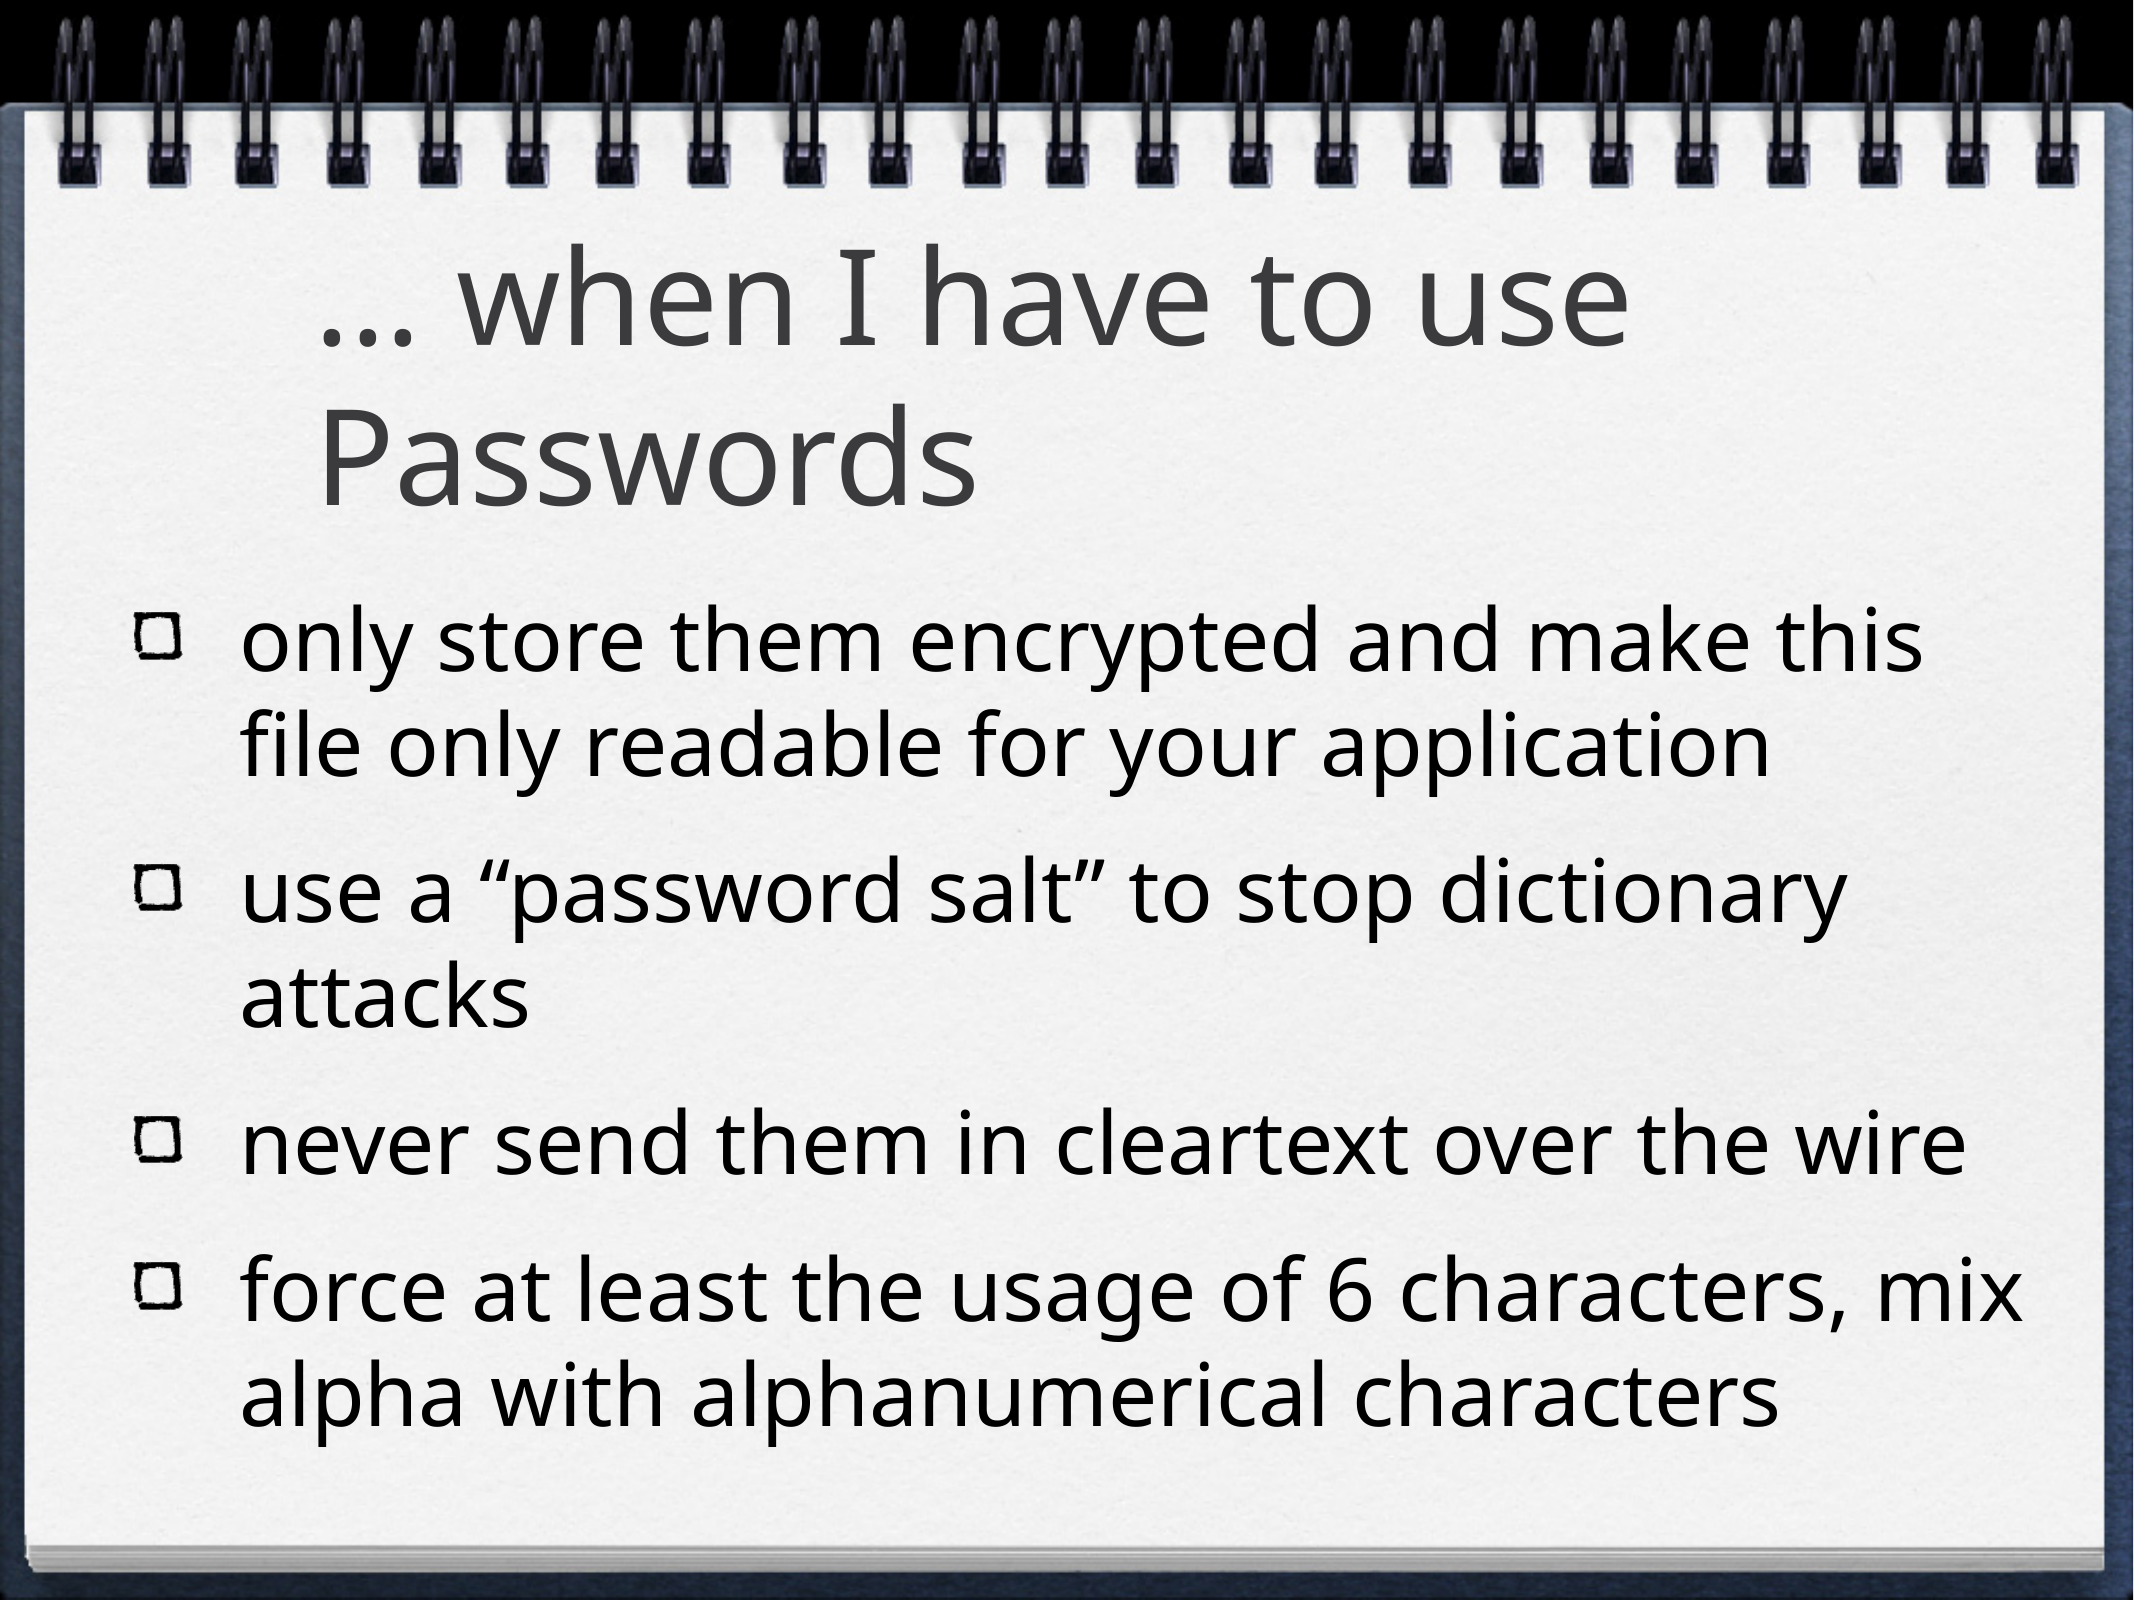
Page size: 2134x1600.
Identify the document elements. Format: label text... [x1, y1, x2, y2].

list only store them encrypted and make this file only readable for your application use a “password salt” to stop dictionary attacks never send them in cleartext over the wire force at least the usage of 6 characters, mix alpha with alphanumerical characters [89, 512, 2069, 1515]
title ... when I have to use Passwords [306, 203, 1828, 512]
picture [0, 0, 2134, 1600]
